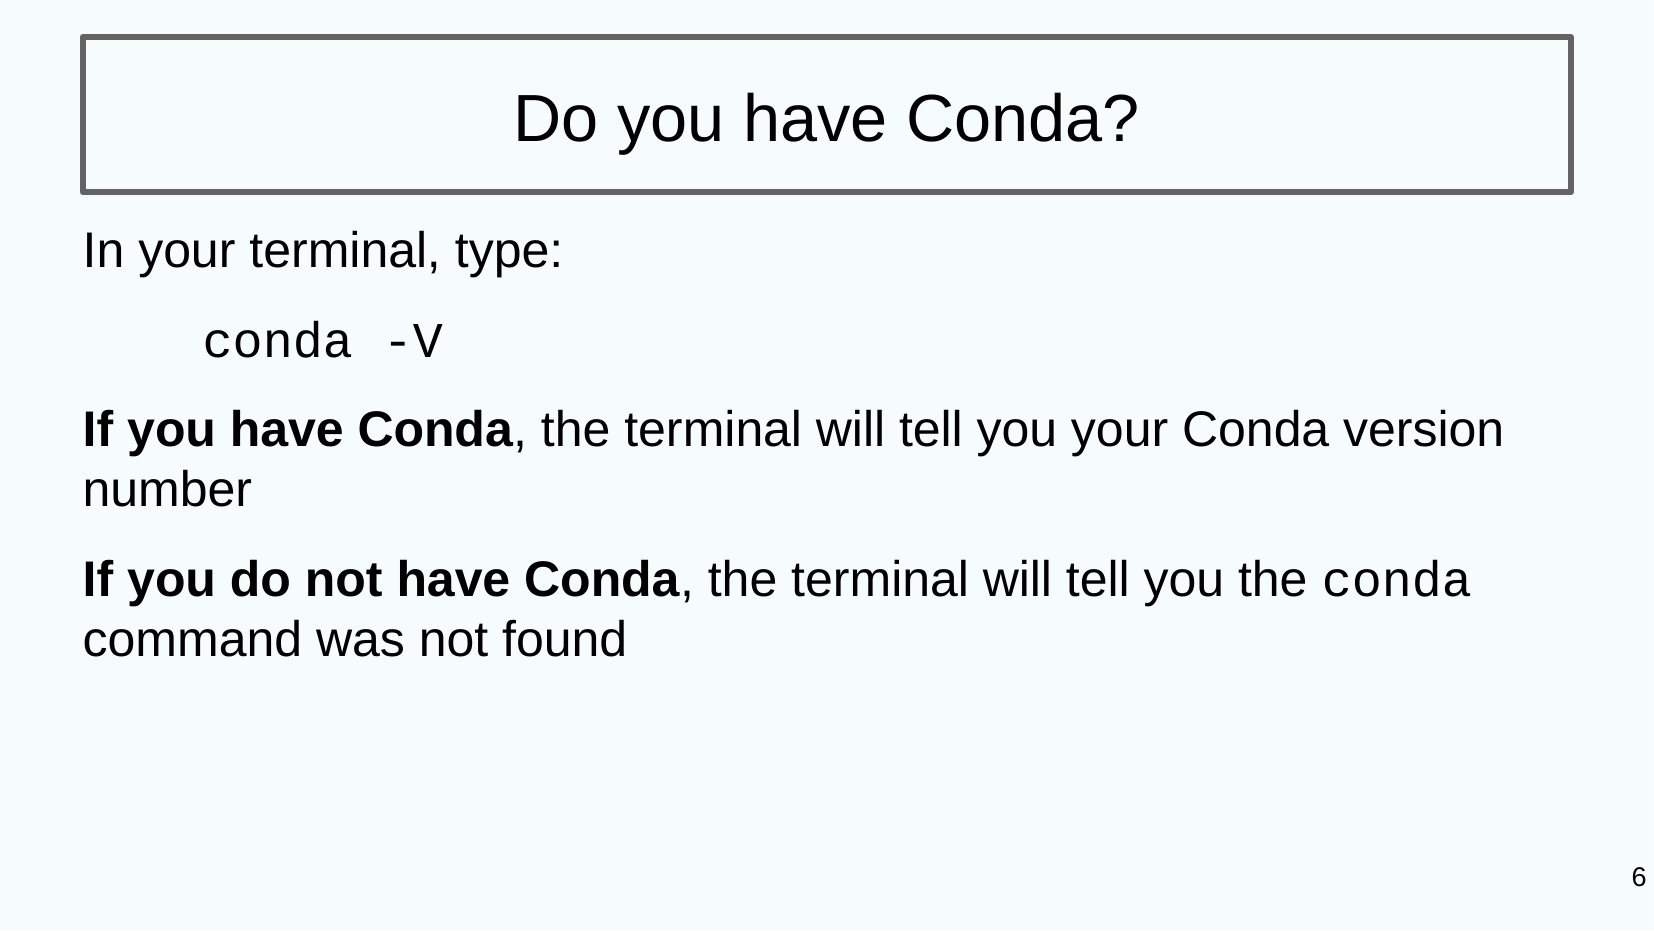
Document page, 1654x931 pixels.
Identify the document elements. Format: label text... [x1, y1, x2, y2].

text_box In your terminal, type: conda -V If you have Conda, the terminal will tell you your Conda version number If you do not have Conda, the terminal will tell you the conda command was not found [82, 217, 1571, 757]
slide_number <number> [1547, 859, 1647, 931]
text_box Do you have Conda? [82, 37, 1571, 193]
